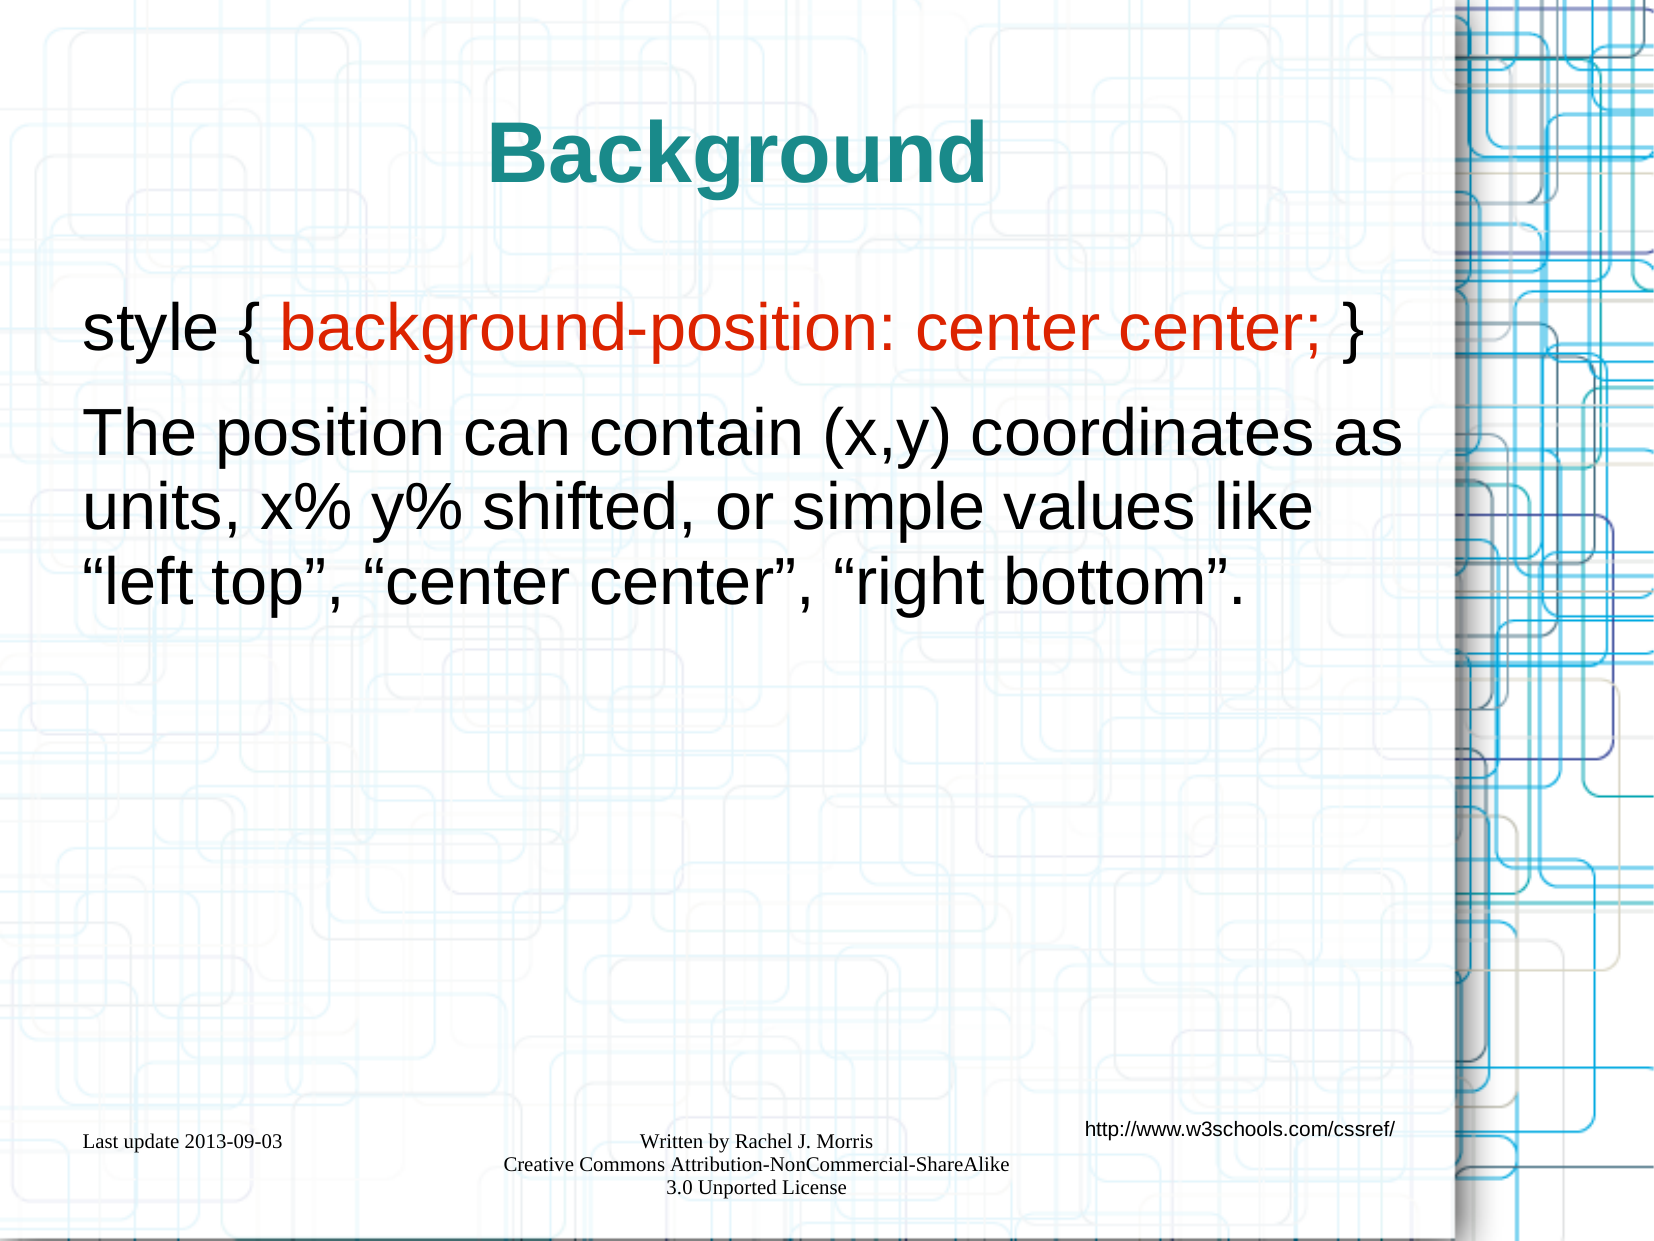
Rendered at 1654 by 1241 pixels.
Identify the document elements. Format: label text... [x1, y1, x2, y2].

text_box http://www.w3schools.com/cssref/ [1050, 1110, 1411, 1149]
title Background [59, 49, 1418, 257]
picture [0, 0, 1654, 1241]
list style { background-position: center center; } The position can contain (x,y) coordinates as units, x% y% shifted, or simple values like “left top”, “center center”, “right bottom”. [82, 290, 1418, 1010]
